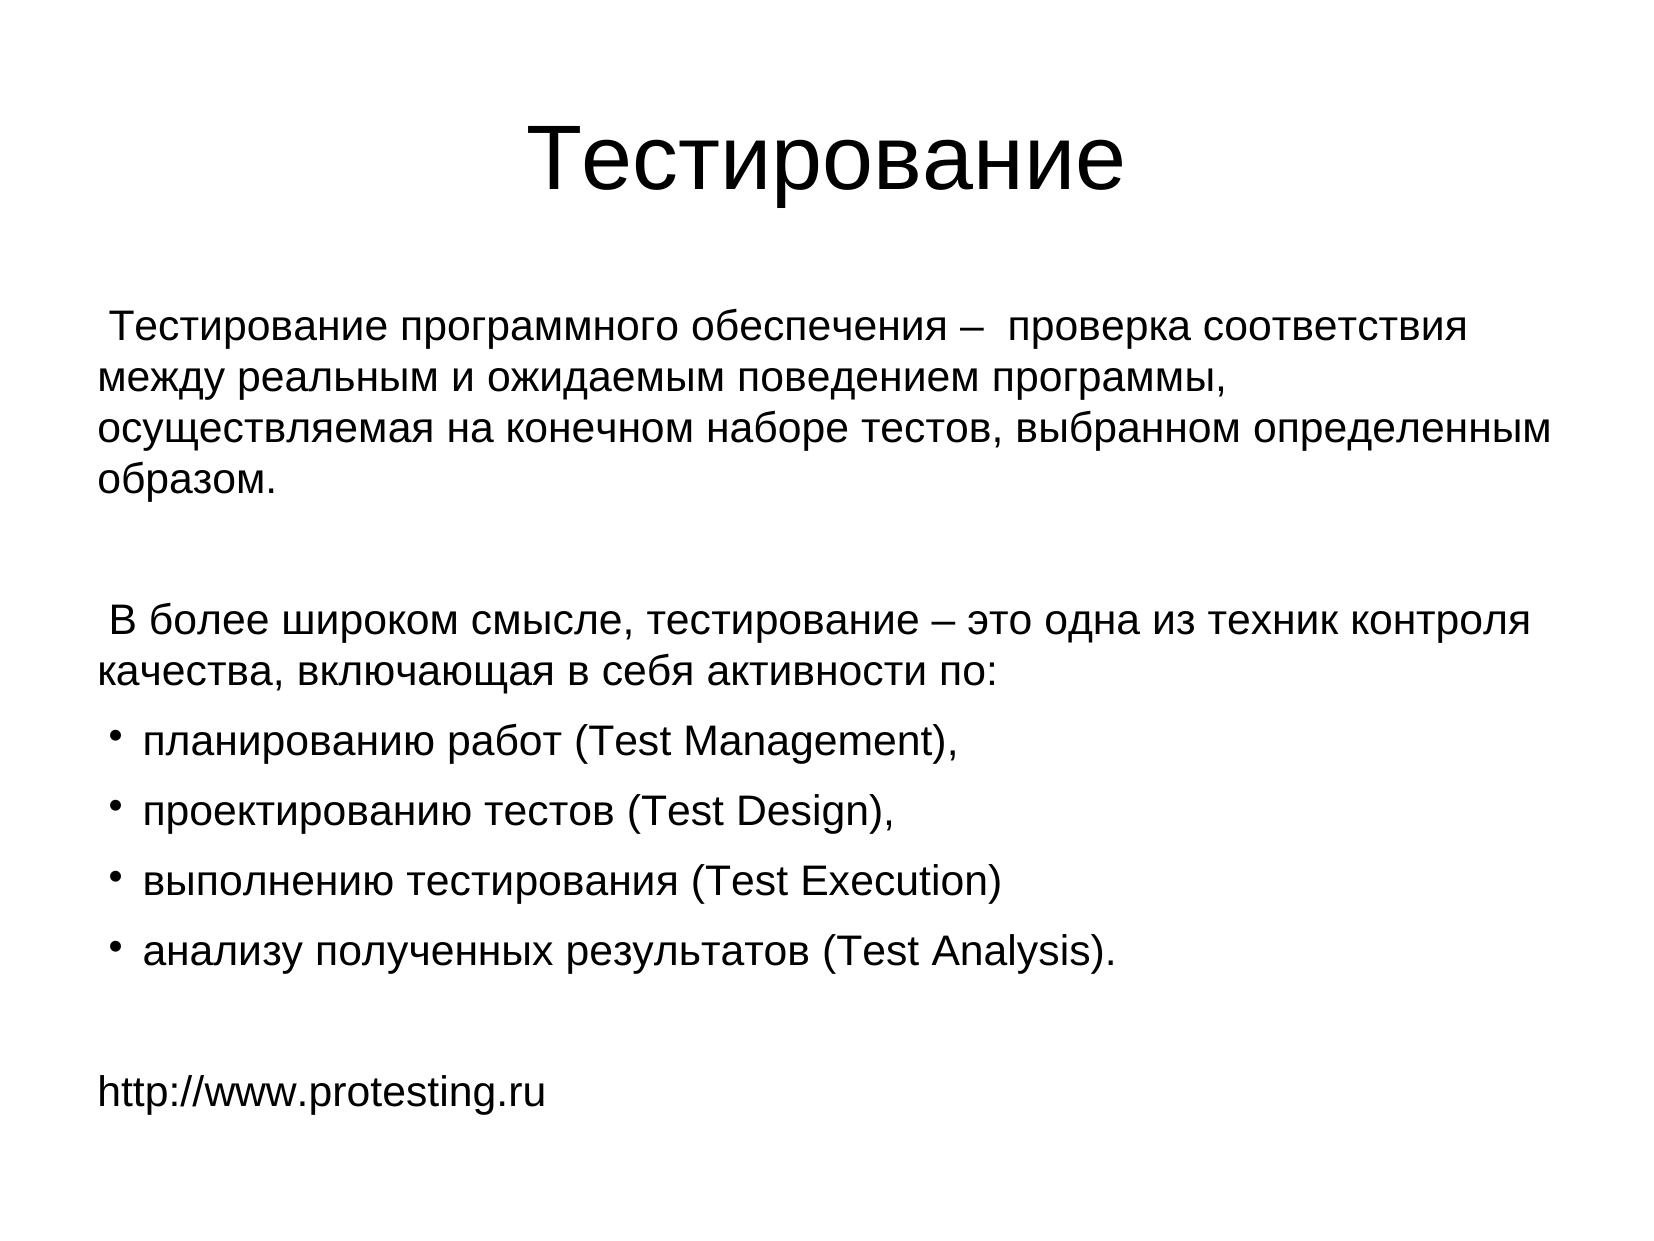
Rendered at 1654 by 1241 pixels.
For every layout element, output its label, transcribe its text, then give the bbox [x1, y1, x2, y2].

title Тестирование [82, 49, 1571, 257]
list Тестирование программного обеспечения – проверка соответствия между реальным и ожидаемым поведением программы, осуществляемая на конечном наборе тестов, выбранном определенным образом. В более широком смысле, тестирование – это одна из техник контроля качества, включающая в себя активности по: планированию работ (Test Management), проектированию тестов (Test Design), выполнению тестирования (Test Execution) анализу полученных результатов (Test Analysis). http://www.protesting.ru [82, 290, 1571, 1134]
